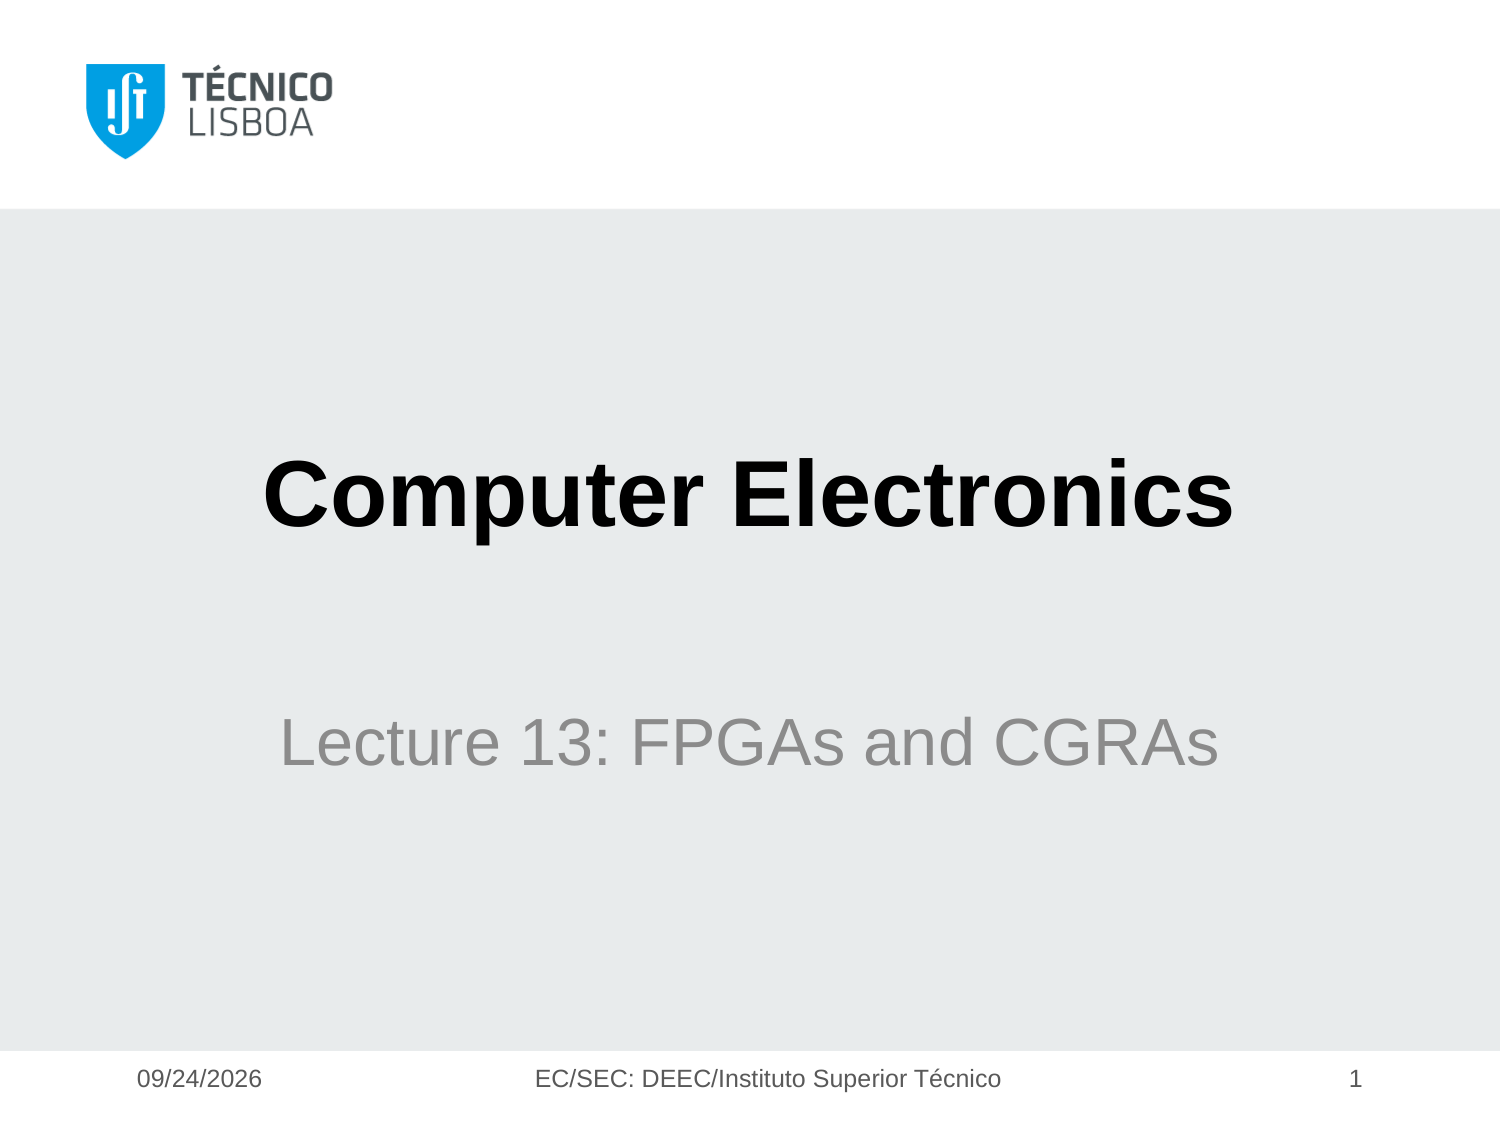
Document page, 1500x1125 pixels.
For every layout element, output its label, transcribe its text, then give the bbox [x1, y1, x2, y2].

footer EC/SEC: DEEC/Instituto Superior Técnico [512, 1052, 1032, 1103]
slide_number 09/27/2018 [121, 1052, 425, 1103]
picture [0, 0, 1500, 1125]
subtitle Lecture 13: FPGAs and CGRAs [121, 691, 1378, 894]
slide_number 19 [1077, 1052, 1378, 1103]
title Computer Electronics [121, 322, 1378, 655]
